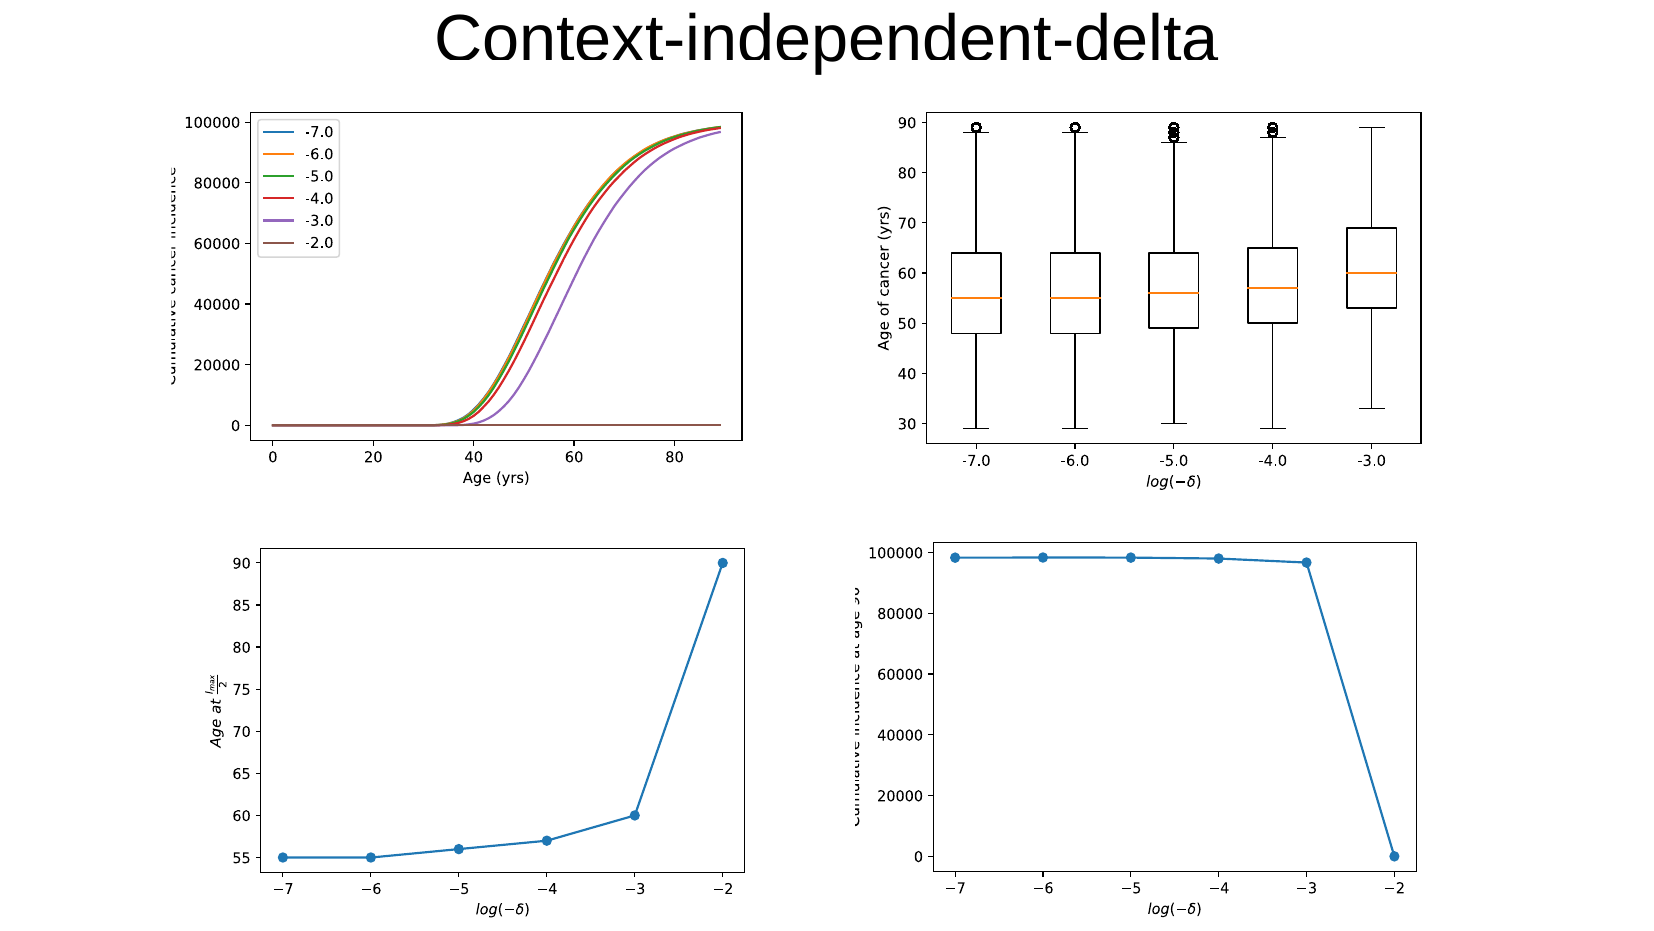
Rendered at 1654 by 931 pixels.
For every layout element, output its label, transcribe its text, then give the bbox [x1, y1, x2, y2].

picture [171, 60, 806, 495]
title Context-independent-delta [82, 0, 1571, 116]
picture [846, 59, 1486, 926]
picture [182, 496, 808, 927]
